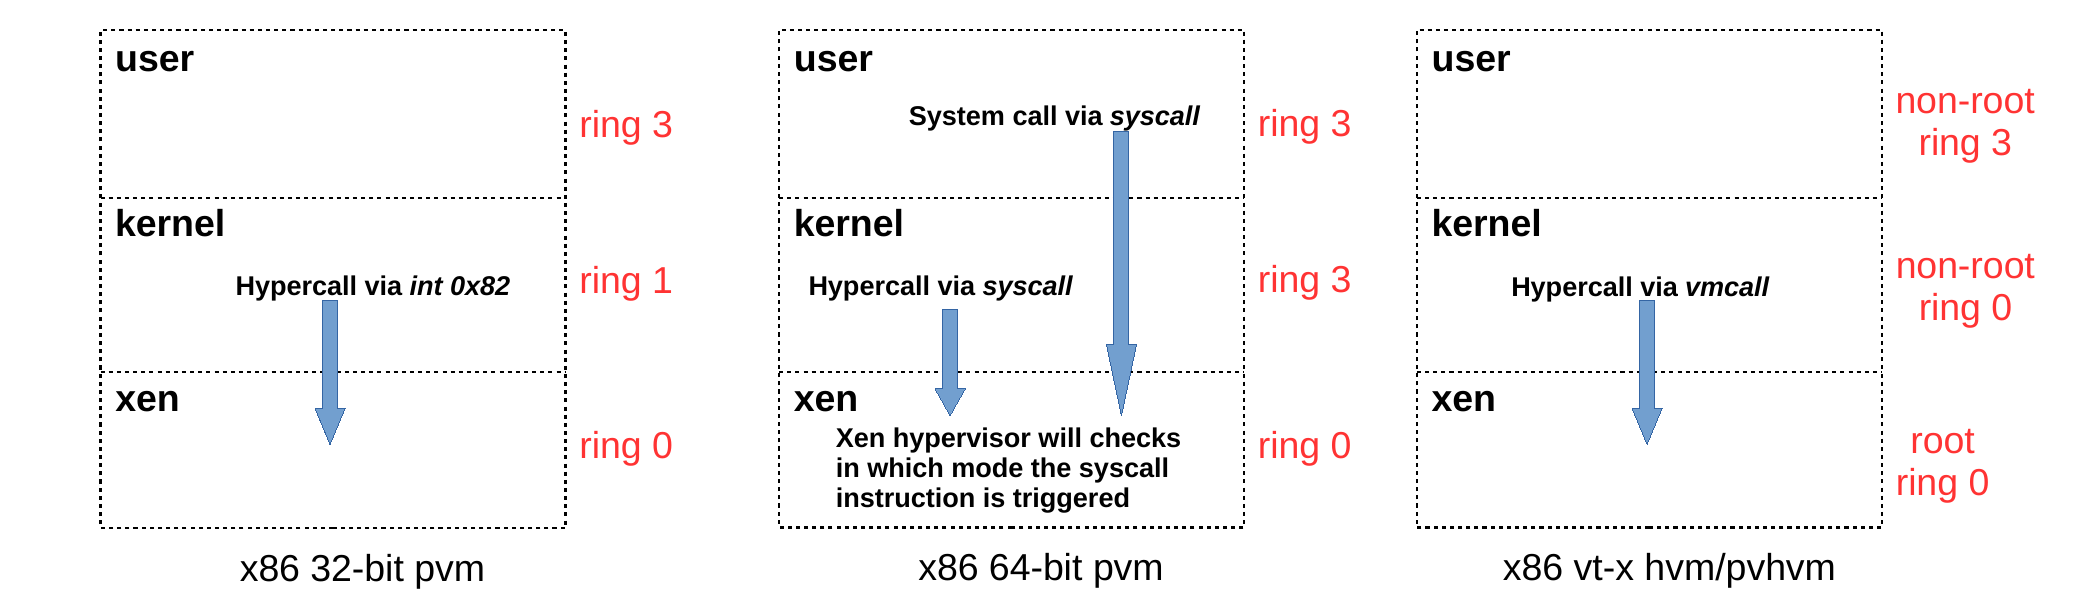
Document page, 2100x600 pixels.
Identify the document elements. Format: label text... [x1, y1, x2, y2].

text_box [315, 300, 346, 445]
text_box xen [779, 369, 874, 427]
text_box ring 0 [1243, 416, 1367, 474]
text_box kernel [779, 195, 920, 252]
text_box x86 32-bit pvm [225, 539, 501, 597]
text_box kernel [1416, 195, 1557, 252]
text_box ring 0 [564, 417, 688, 475]
text_box ring 3 [1243, 251, 1367, 309]
text_box Hypercall via int 0x82 [220, 263, 526, 310]
text_box non-root ring 3 [1880, 71, 2050, 171]
text_box root ring 0 [1881, 412, 2005, 511]
text_box Hypercall via vmcall [1496, 264, 1785, 310]
text_box [1632, 310, 1663, 445]
text_box x86 vt-x hvm/pvhvm [1488, 539, 1852, 597]
text_box x86 64-bit pvm [903, 539, 1179, 597]
text_box kernel [100, 195, 241, 253]
text_box System call via syscall [894, 94, 1215, 140]
text_box xen [1416, 369, 1512, 427]
text_box ring 1 [564, 251, 688, 309]
text_box ring 3 [1243, 95, 1367, 153]
text_box ring 3 [564, 95, 688, 153]
text_box Xen hypervisor will checks in which mode the syscall instruction is triggered [820, 415, 1204, 521]
text_box user [100, 30, 210, 87]
text_box user [1416, 29, 1526, 87]
text_box Hypercall via syscall [793, 264, 1088, 310]
text_box [935, 310, 966, 415]
text_box user [779, 29, 888, 87]
text_box [1106, 140, 1137, 415]
text_box non-root ring 0 [1881, 237, 2050, 337]
text_box xen [100, 370, 195, 428]
